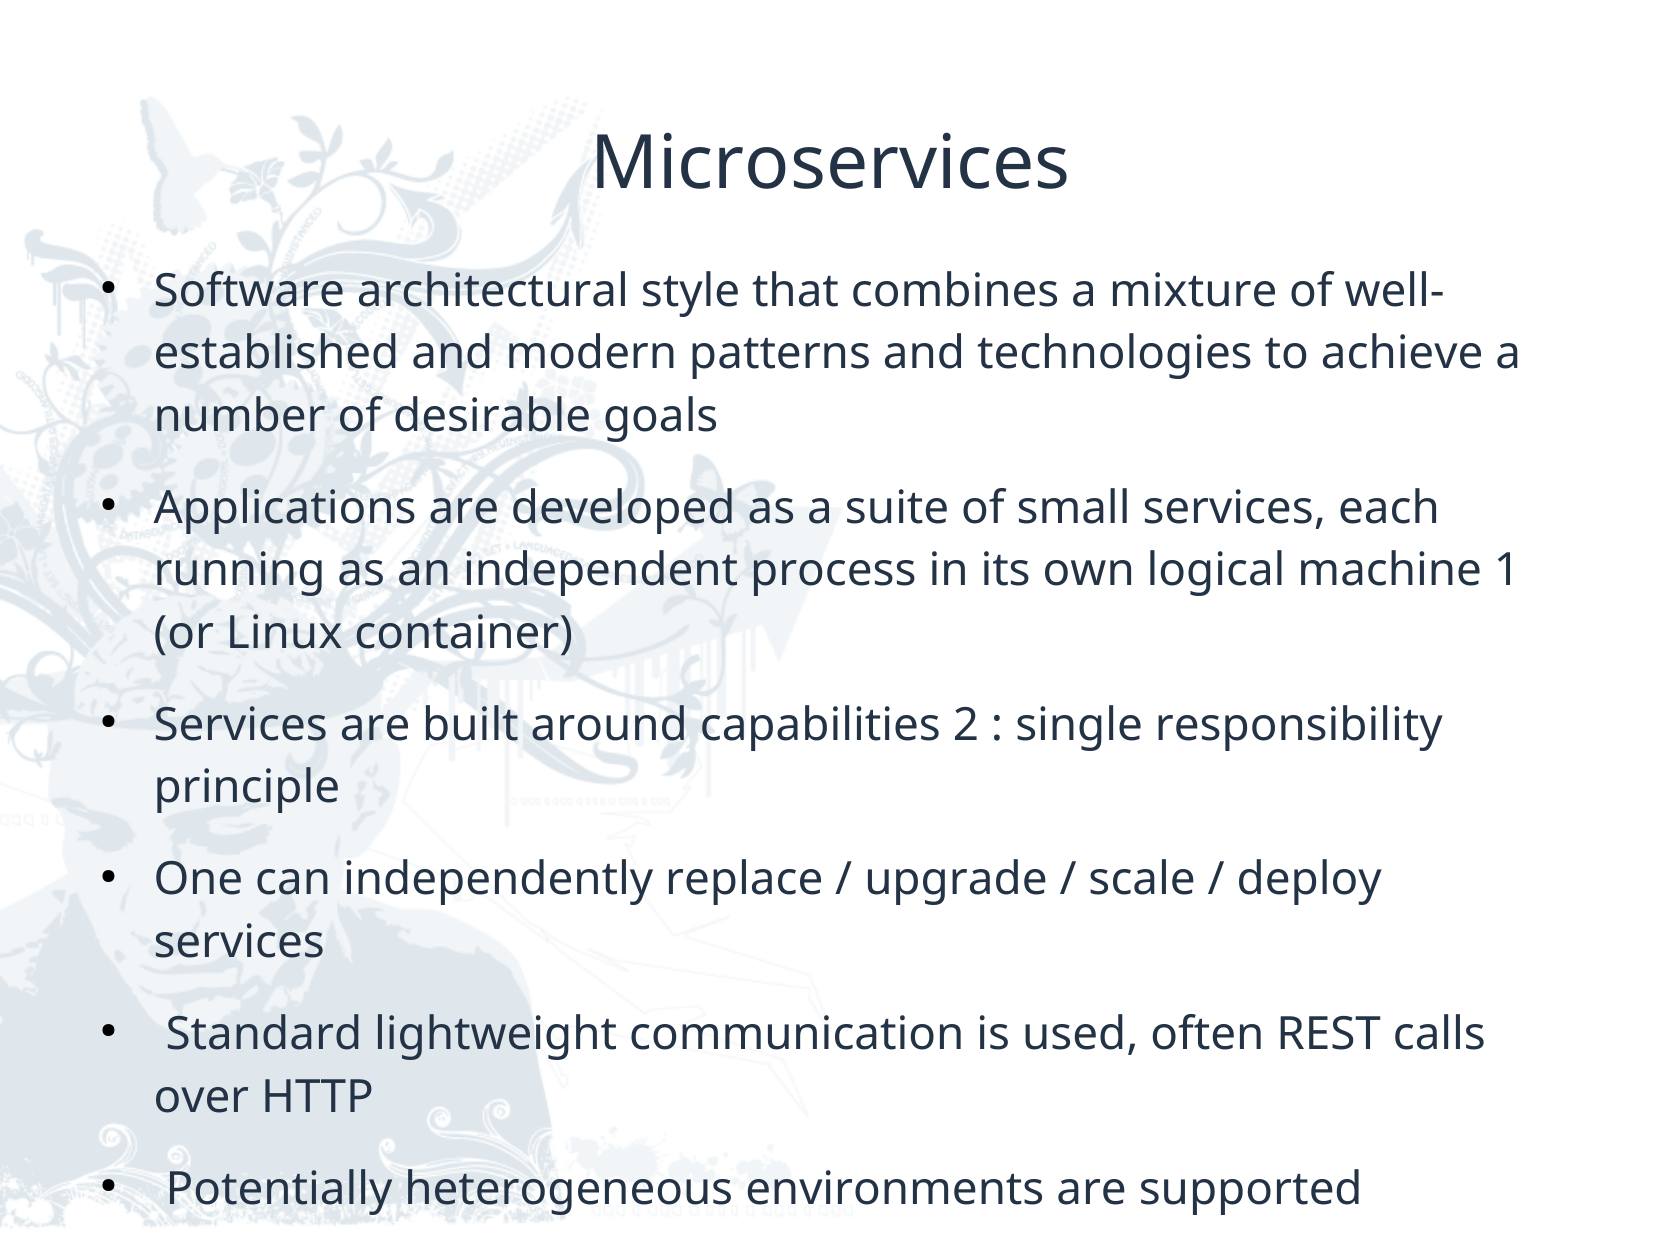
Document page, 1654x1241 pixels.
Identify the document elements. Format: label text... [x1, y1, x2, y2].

title Microservices [86, 55, 1576, 263]
list Software architectural style that combines a mixture of well-established and modern patterns and technologies to achieve a number of desirable goals Applications are developed as a suite of small services, each running as an independent process in its own logical machine 1 (or Linux container) Services are built around capabilities 2 : single responsibility principle One can independently replace / upgrade / scale / deploy services Standard lightweight communication is used, often REST calls over HTTP Potentially heterogeneous environments are supported [82, 257, 1538, 1098]
picture [0, 0, 1654, 1241]
